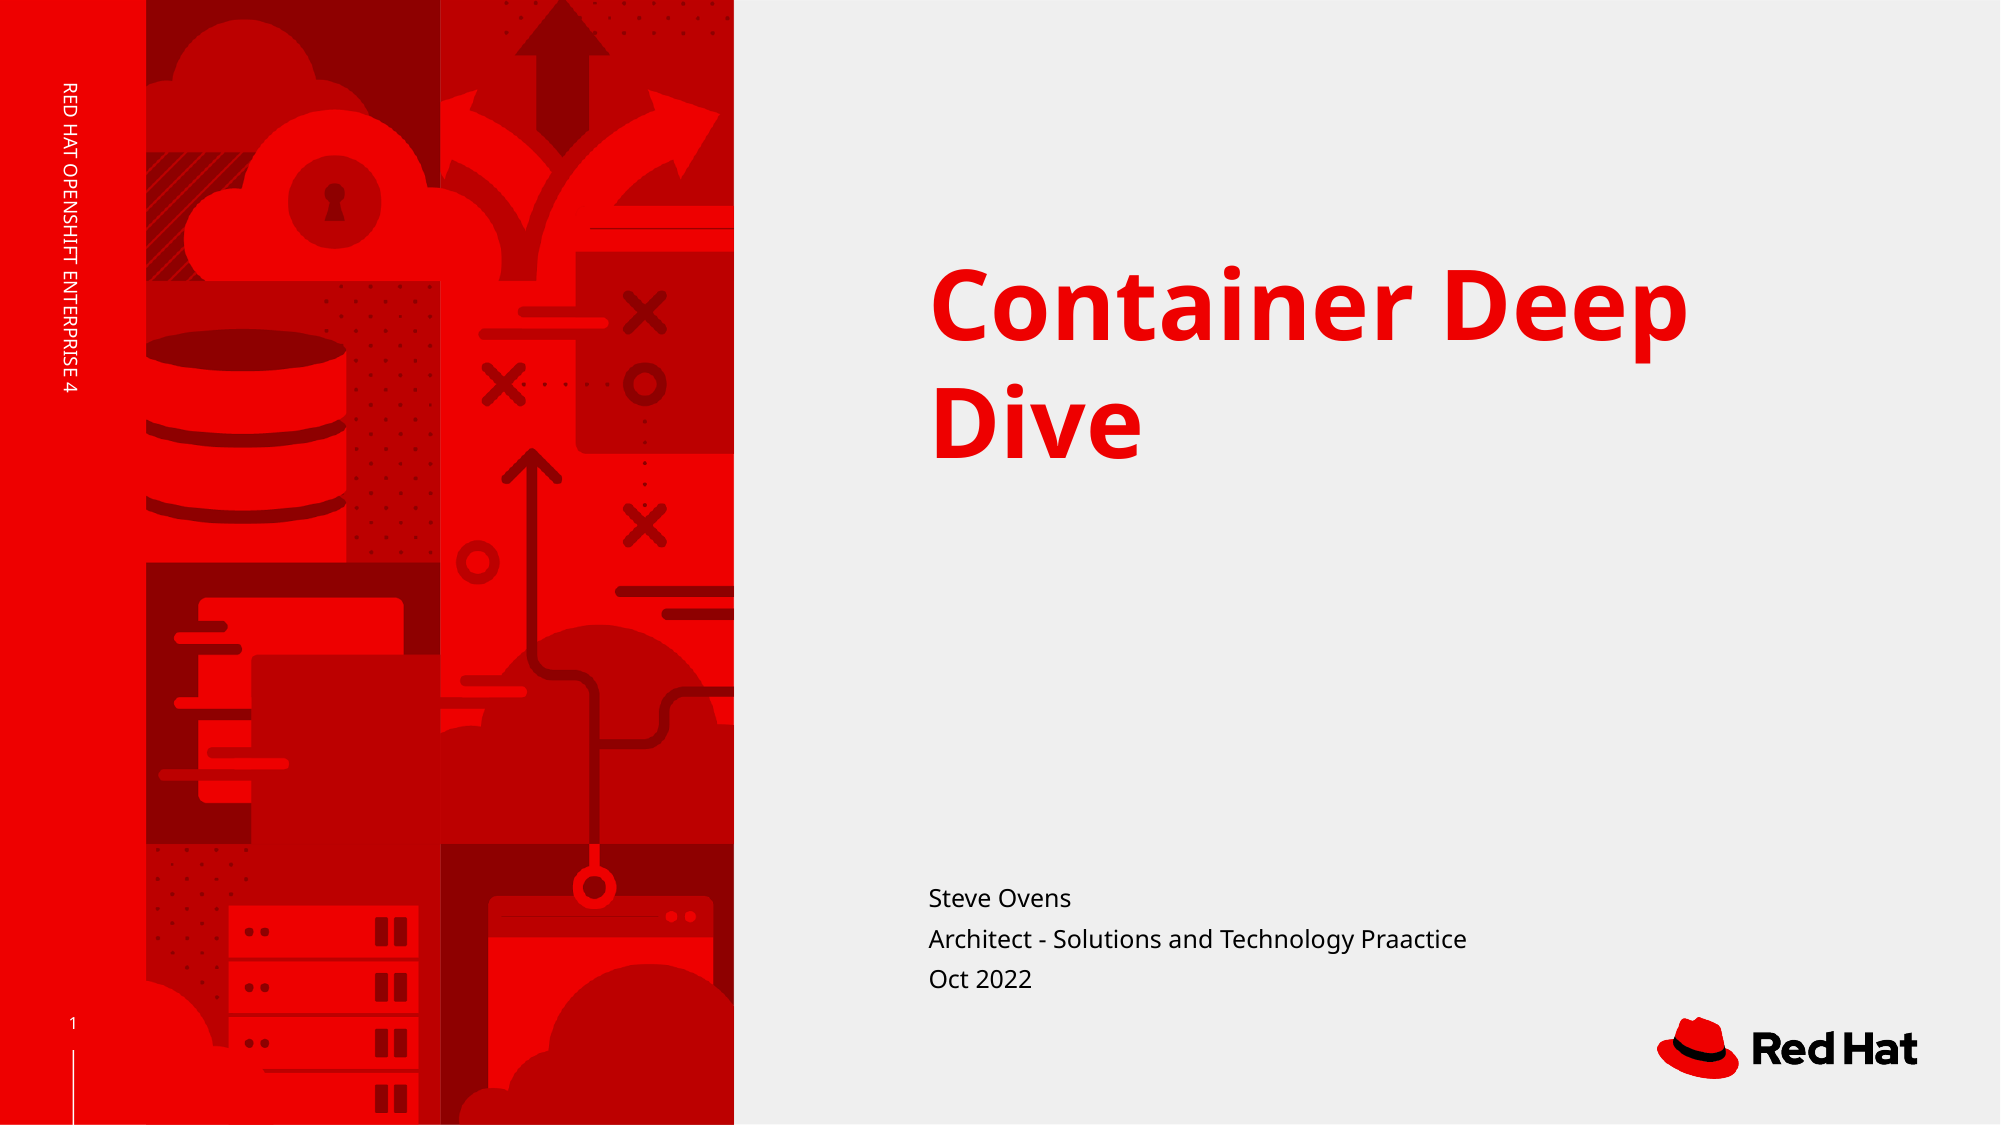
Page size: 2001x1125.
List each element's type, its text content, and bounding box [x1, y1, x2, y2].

subtitle Steve Ovens Architect - Solutions and Technology Praactice Oct 2022 [928, 872, 1501, 972]
slide_number <number> [13, 1012, 134, 1036]
title Container Deep Dive [928, 250, 1870, 478]
subtitle RED HAT OPENSHIFT ENTERPRISE 4 [0, 0, 144, 845]
picture [0, 0, 2001, 1125]
